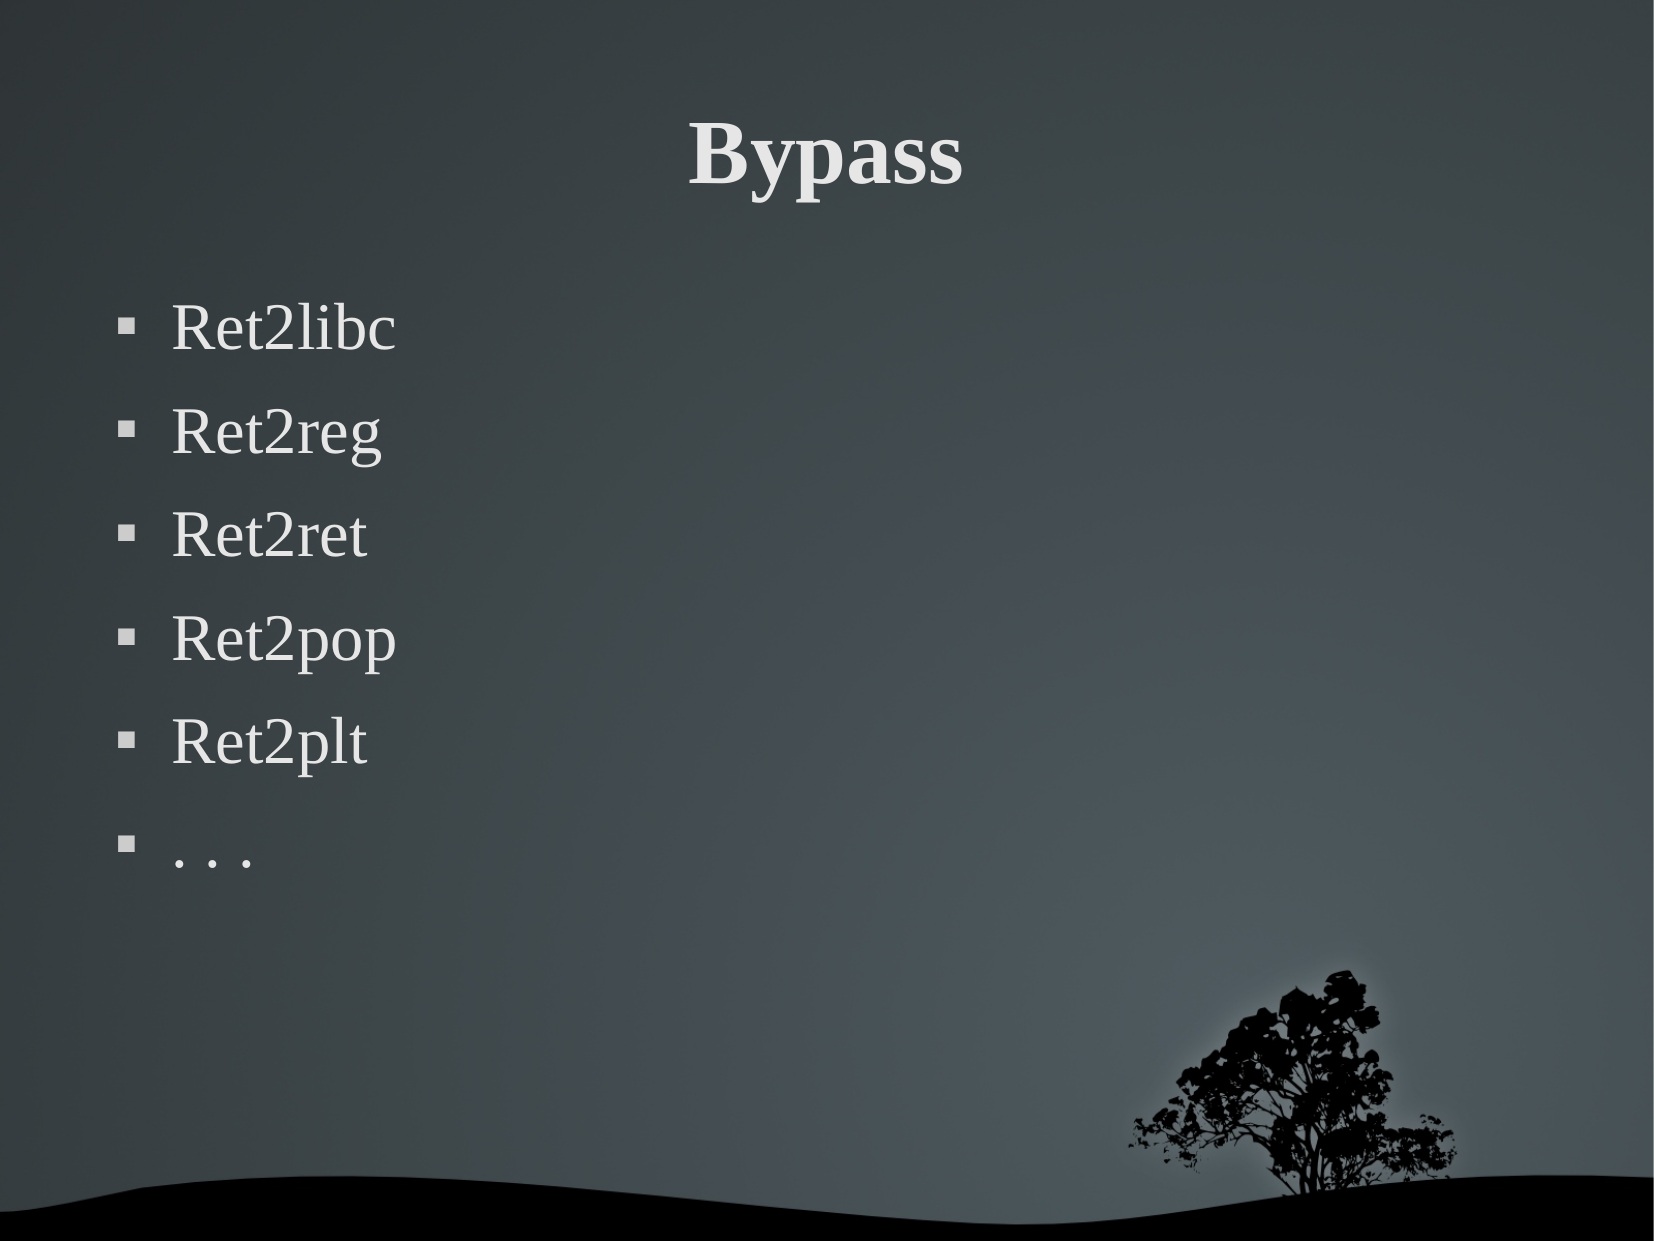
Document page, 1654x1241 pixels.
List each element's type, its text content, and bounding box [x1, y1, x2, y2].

list Ret2libc Ret2reg Ret2ret Ret2pop Ret2plt . . . [82, 290, 1571, 1109]
picture [0, 0, 1654, 1241]
title Bypass [82, 49, 1571, 257]
